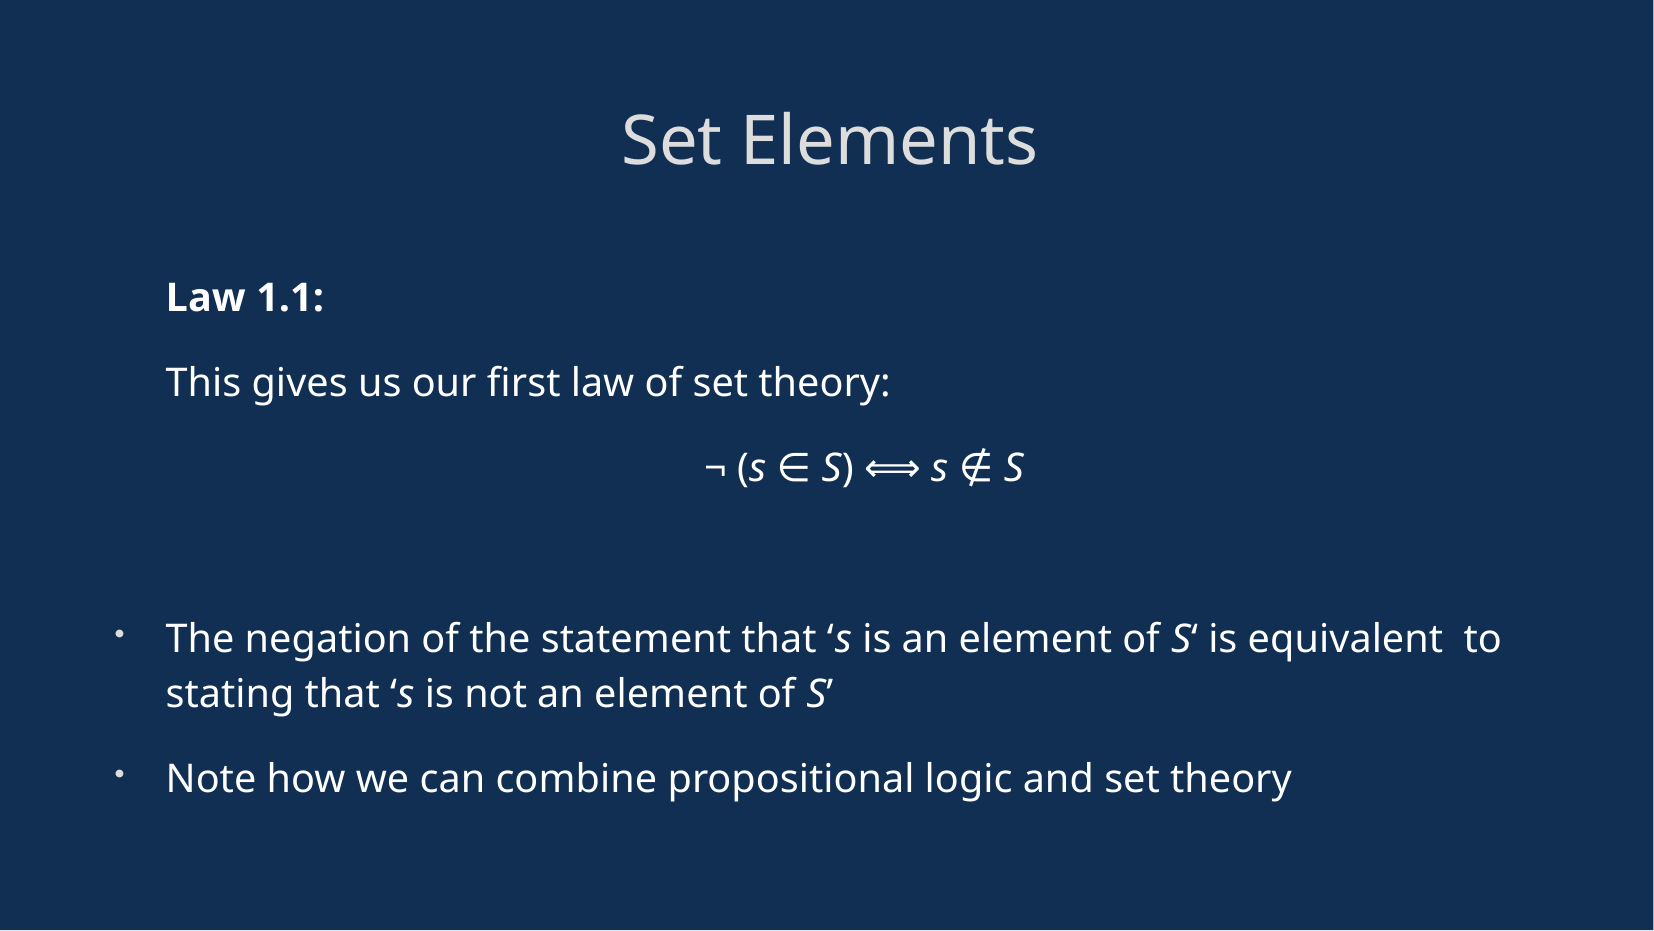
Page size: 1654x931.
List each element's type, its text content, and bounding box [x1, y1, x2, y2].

list Law 1.1: This gives us our first law of set theory: ¬ (s ∈ S) ⟺ s ∉ S The negation of the statement that ‘s is an element of S‘ is equivalent to stating that ‘s is not an element of S’ Note how we can combine propositional logic and set theory [97, 268, 1563, 806]
title Set Elements [97, 56, 1563, 220]
